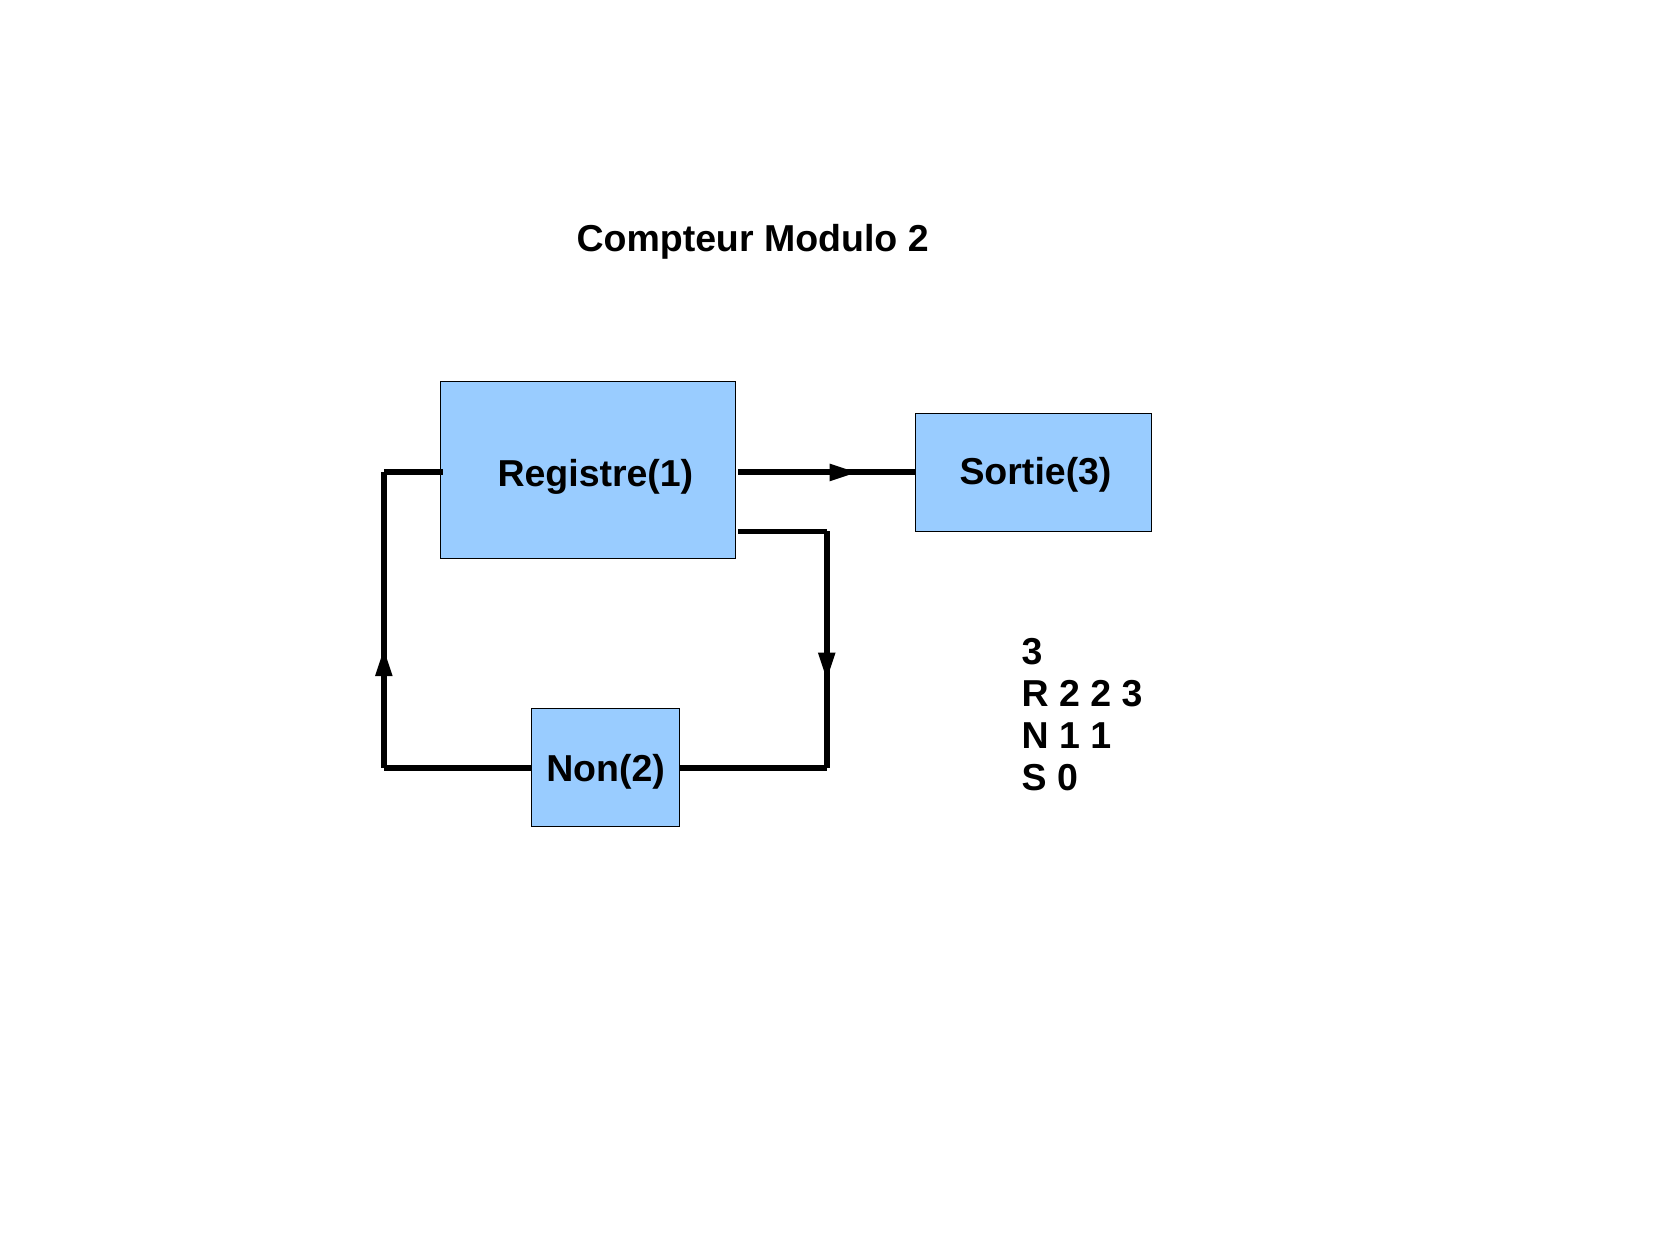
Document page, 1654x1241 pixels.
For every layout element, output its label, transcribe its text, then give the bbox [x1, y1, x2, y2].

text_box [531, 708, 680, 740]
text_box [915, 413, 1152, 532]
text_box Sortie(3) [944, 442, 1211, 500]
text_box Non(2) [531, 740, 709, 798]
text_box Compteur Modulo 2 [383, 206, 1123, 270]
text_box [531, 798, 680, 827]
text_box 3 R 2 2 3 N 1 1 S 0 [1003, 620, 1300, 839]
text_box [440, 381, 736, 559]
text_box Registre(1) [472, 445, 739, 502]
